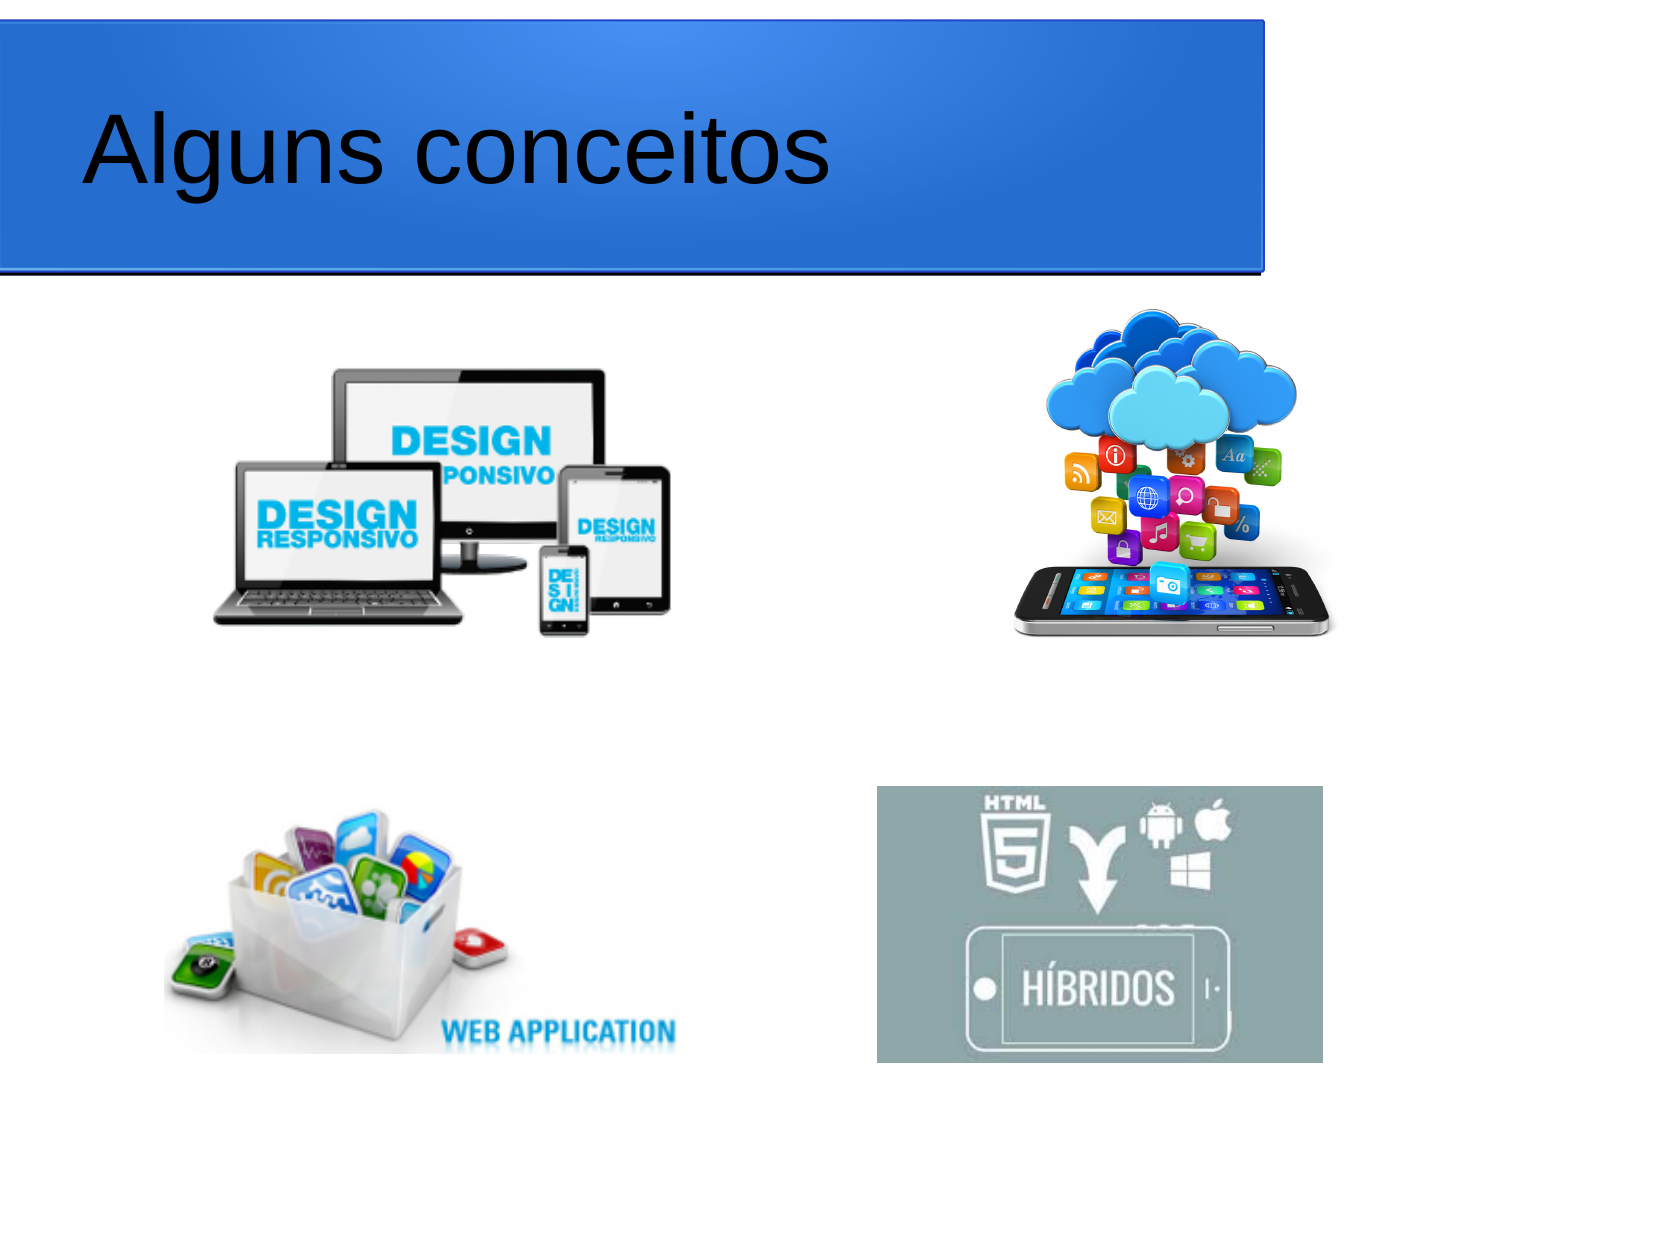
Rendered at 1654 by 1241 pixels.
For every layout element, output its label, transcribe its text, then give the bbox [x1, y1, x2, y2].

title Alguns conceitos [82, 47, 1235, 252]
picture [212, 367, 673, 638]
picture [164, 803, 686, 1054]
picture [983, 295, 1359, 662]
picture [877, 786, 1323, 1063]
